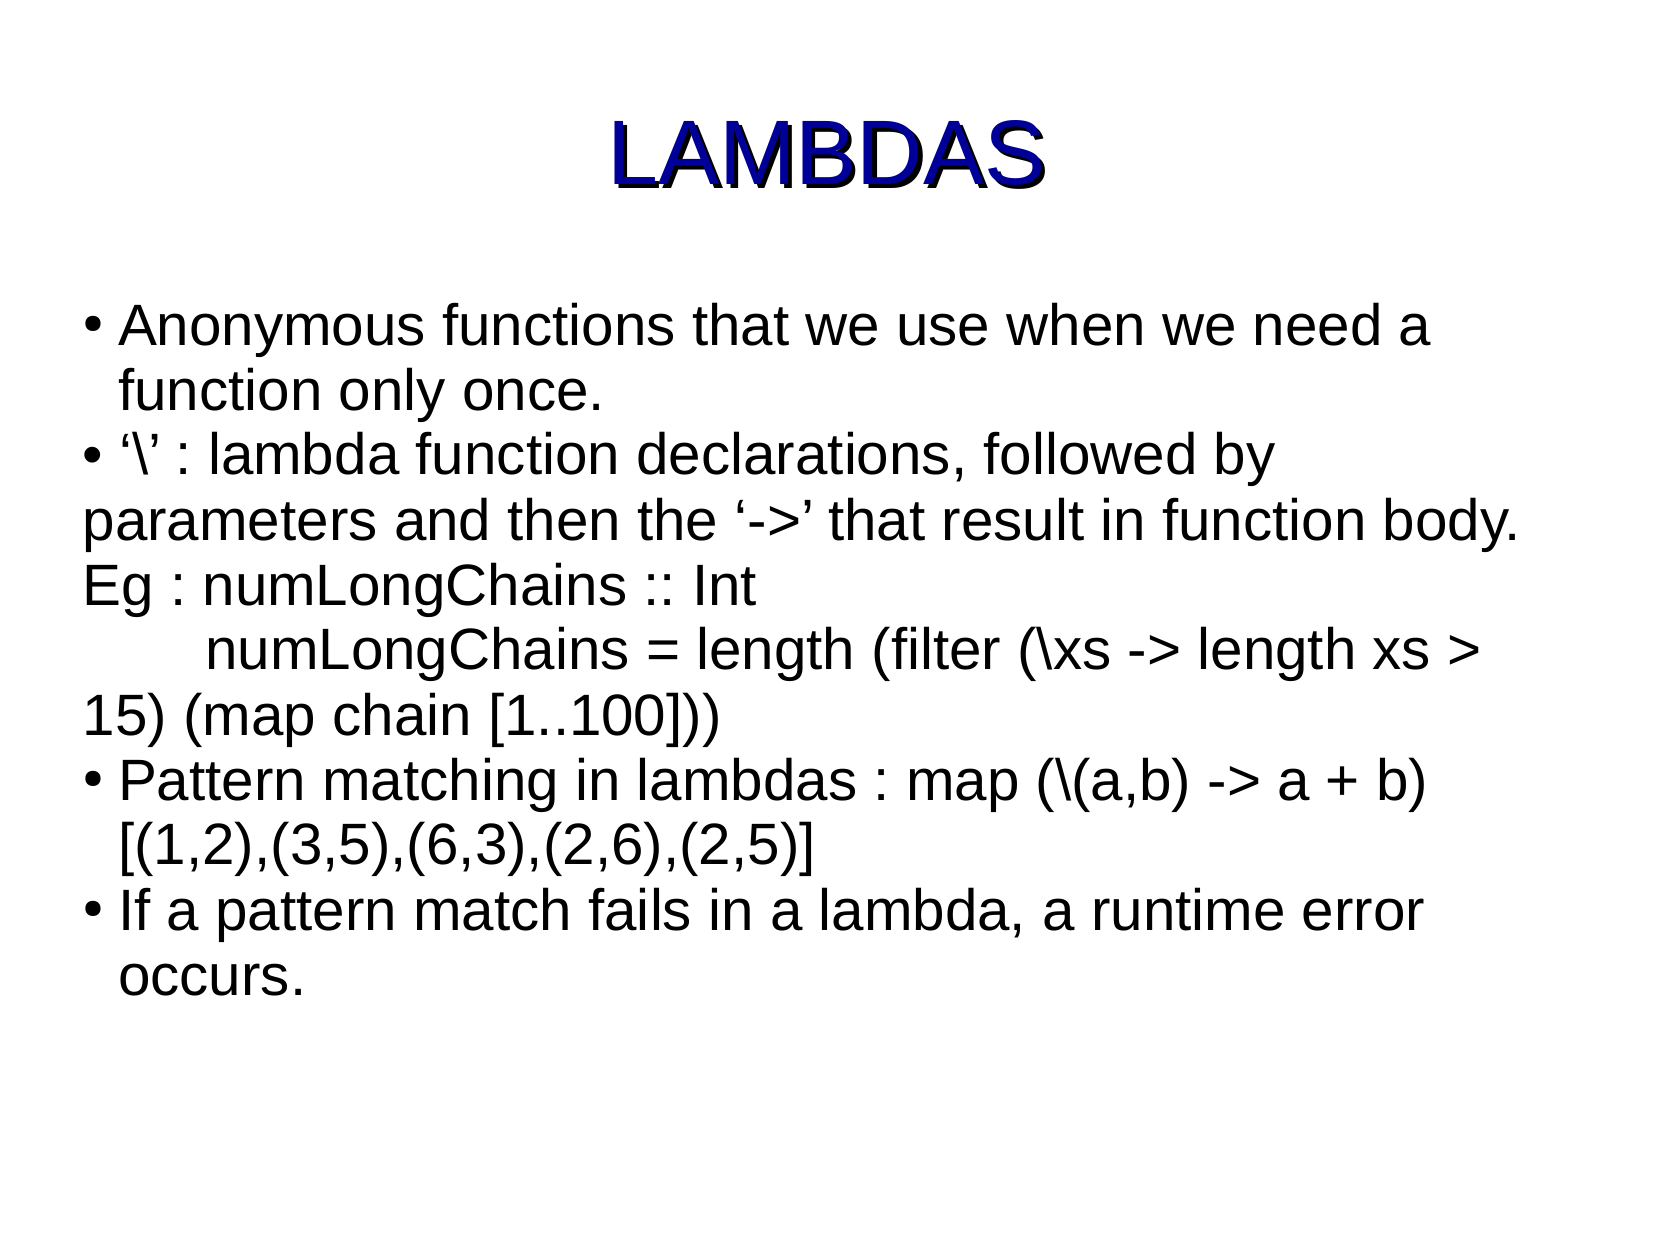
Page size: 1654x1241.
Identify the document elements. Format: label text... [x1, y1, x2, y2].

title LAMBDAS [82, 49, 1571, 257]
subtitle Anonymous functions that we use when we need a function only once. • ‘\’ : lambda function declarations, followed by parameters and then the ‘->’ that result in function body. Eg : numLongChains :: Int numLongChains = length (filter (\xs -> length xs > 15) (map chain [1..100])) Pattern matching in lambdas : map (\(a,b) -> a + b) [(1,2),(3,5),(6,3),(2,6),(2,5)] If a pattern match fails in a lambda, a runtime error occurs. [82, 290, 1571, 1010]
